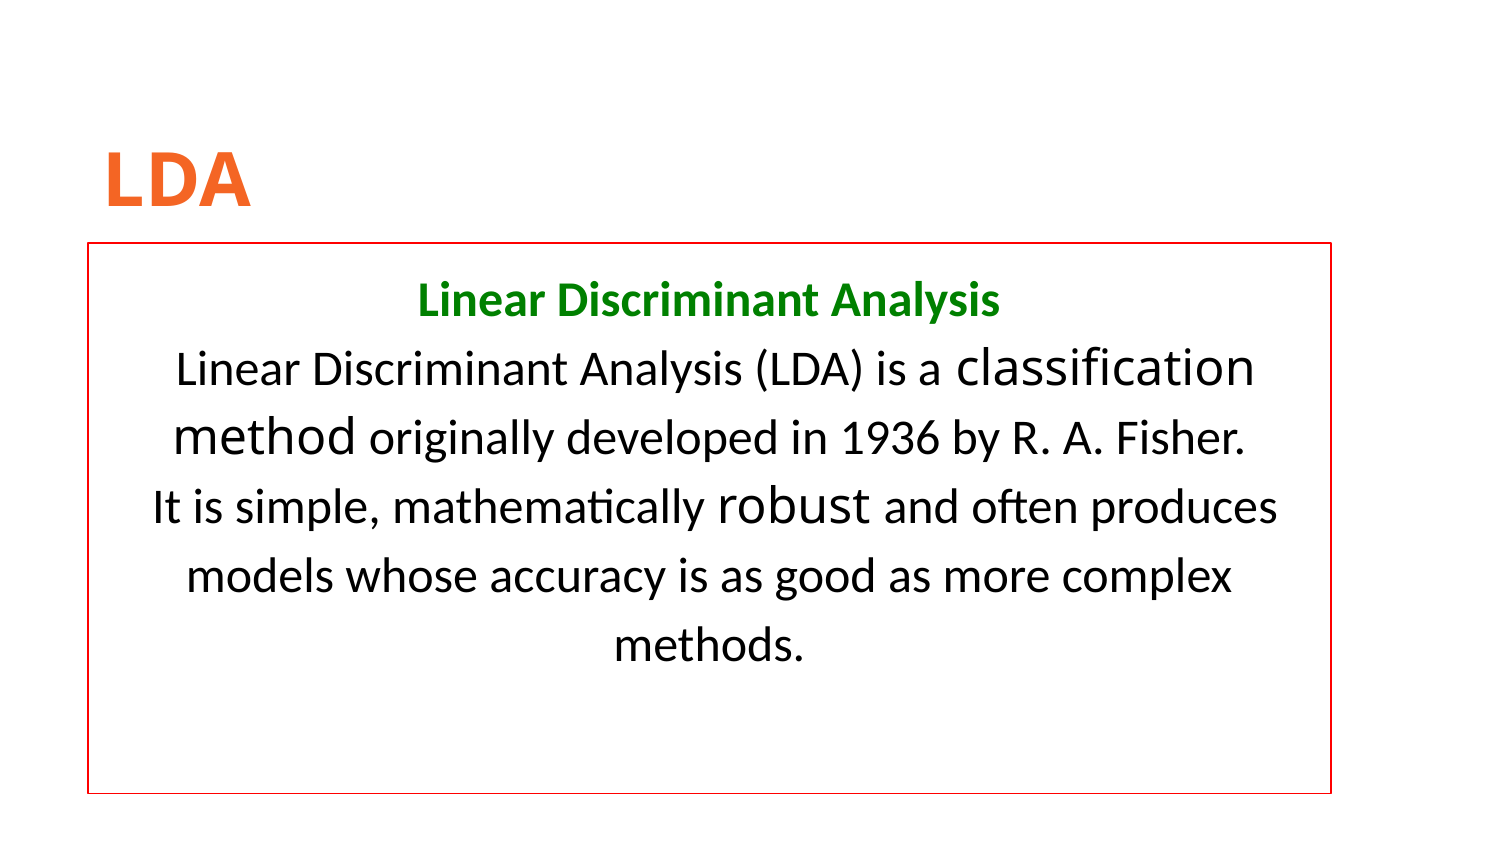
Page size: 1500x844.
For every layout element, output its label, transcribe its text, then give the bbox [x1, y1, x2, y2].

title Linear Discriminant Analysis Linear Discriminant Analysis (LDA) is a classification method originally developed in 1936 by R. A. Fisher. It is simple, mathematically robust and often produces models whose accuracy is as good as more complex methods. [87, 242, 1331, 794]
title LDA [87, 116, 941, 242]
